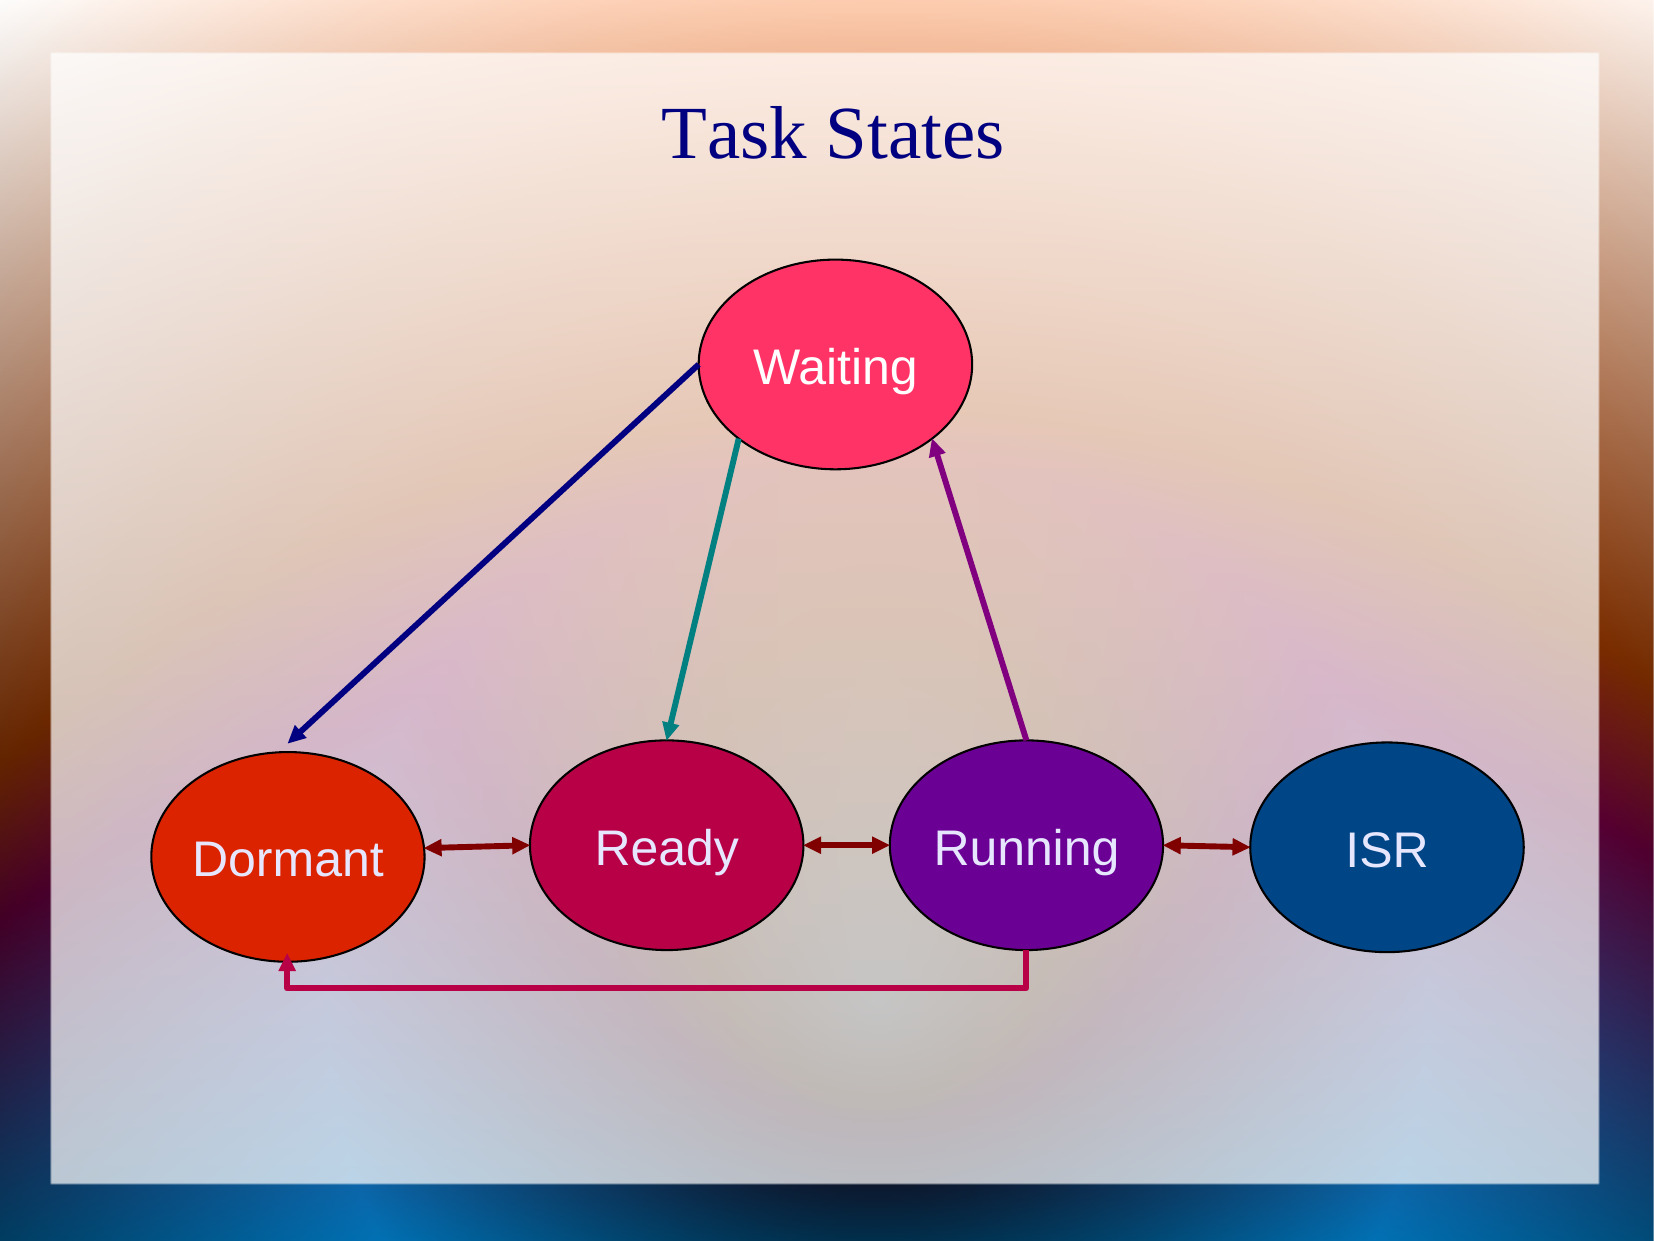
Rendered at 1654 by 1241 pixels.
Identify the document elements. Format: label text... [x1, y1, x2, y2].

picture [0, 0, 1654, 1241]
text_box Ready [529, 740, 804, 951]
text_box Waiting [698, 259, 973, 470]
title Task States [83, 86, 1584, 176]
text_box ISR [1250, 742, 1524, 953]
text_box Running [889, 740, 1164, 951]
text_box Dormant [151, 752, 425, 962]
